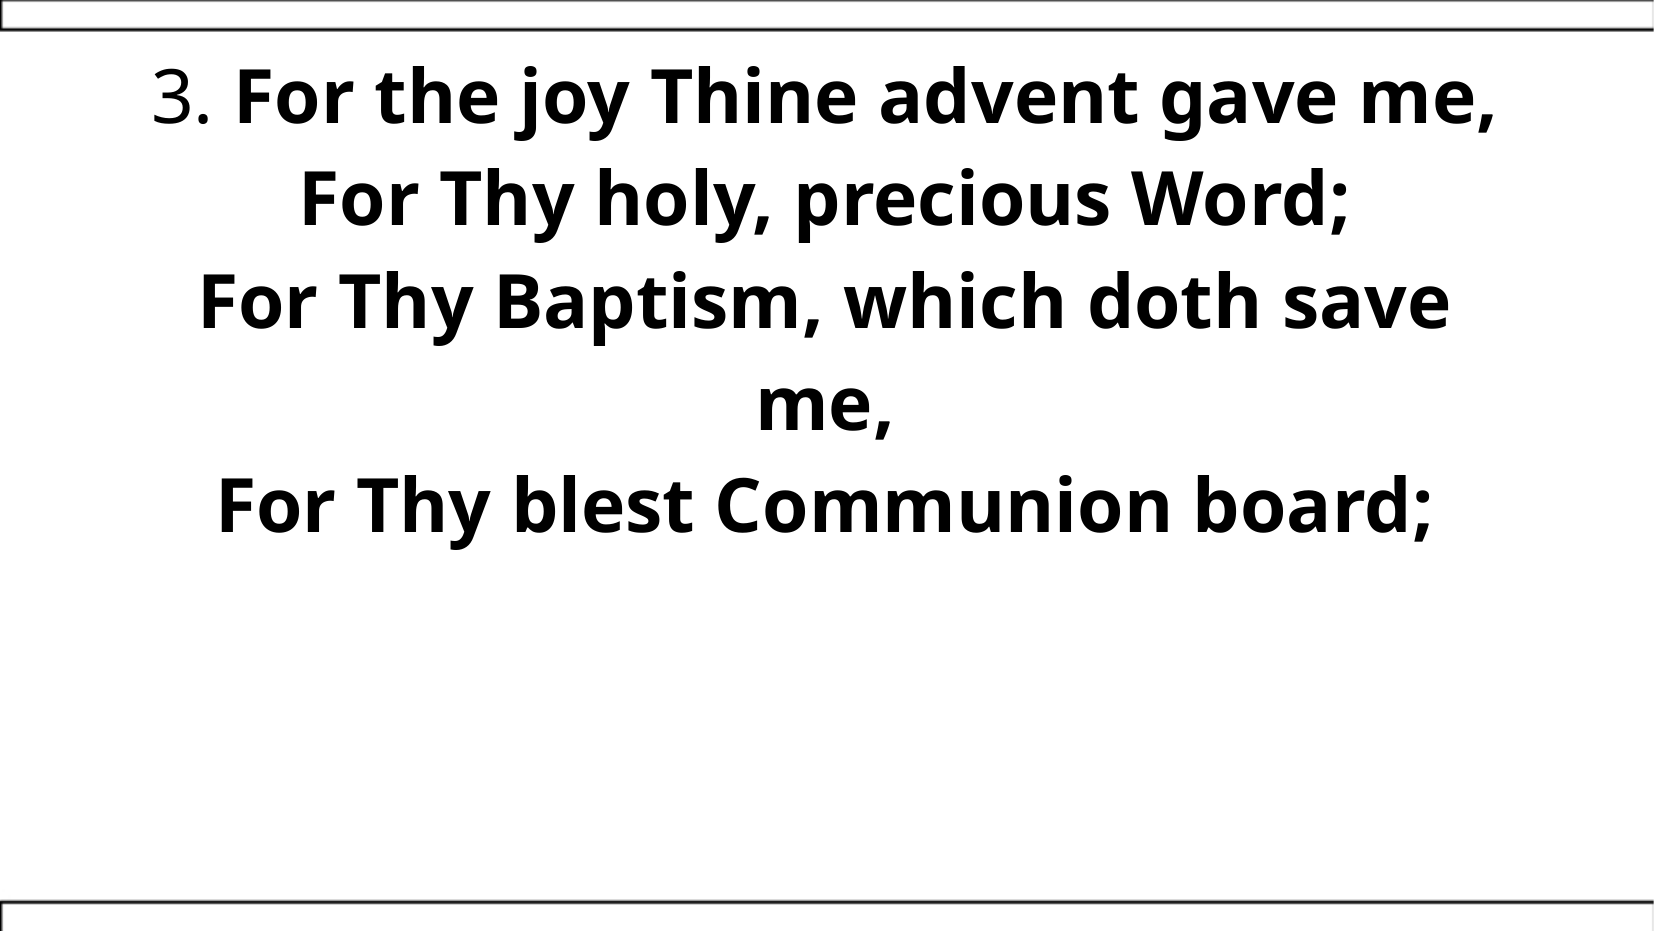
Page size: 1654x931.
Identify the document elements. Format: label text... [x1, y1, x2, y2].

text_box 3. For the joy Thine advent gave me, For Thy holy, precious Word; For Thy Baptism, which doth save me, For Thy blest Communion board; [105, 35, 1546, 451]
picture [0, 0, 1654, 931]
